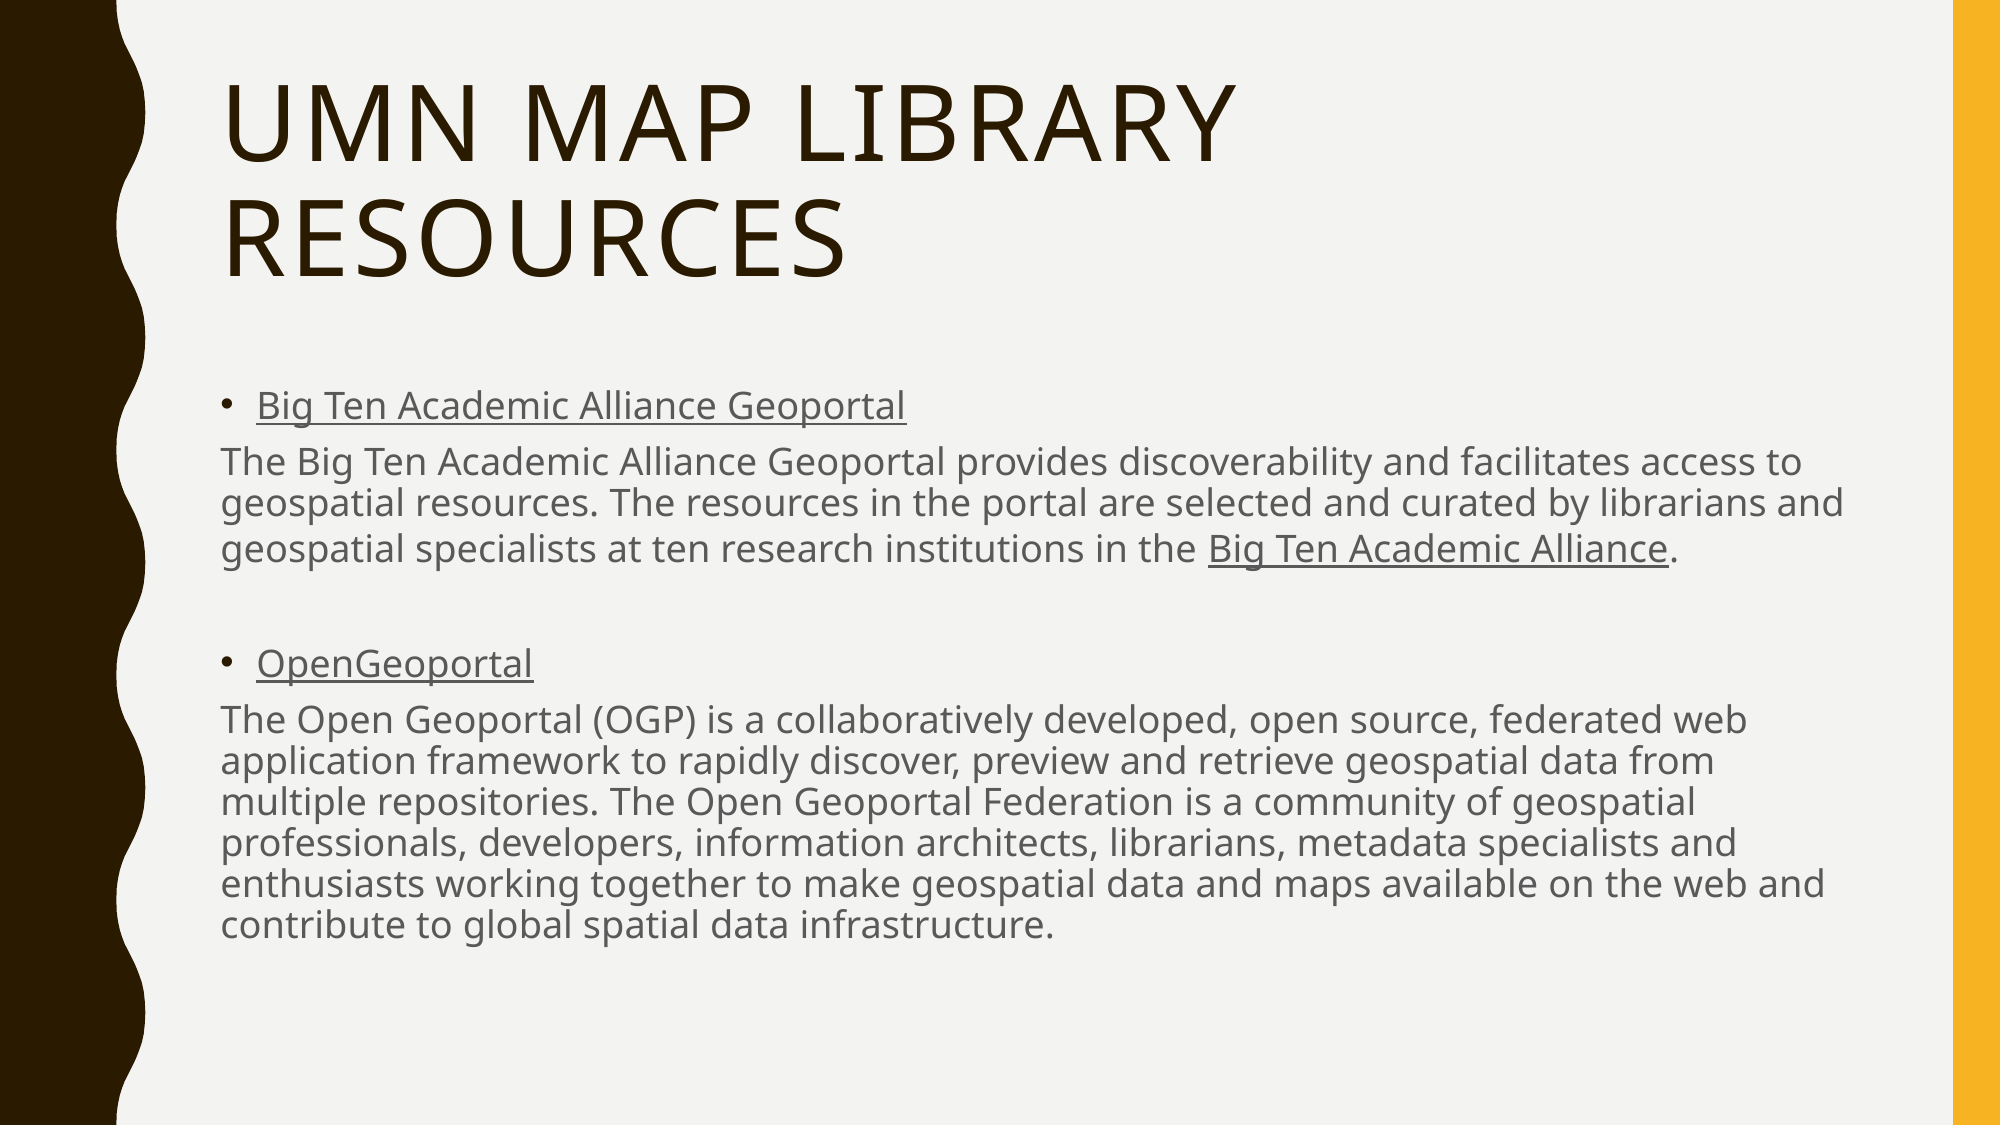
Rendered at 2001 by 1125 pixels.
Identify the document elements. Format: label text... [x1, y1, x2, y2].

list Big Ten Academic Alliance Geoportal The Big Ten Academic Alliance Geoportal provides discoverability and facilitates access to geospatial resources. The resources in the portal are selected and curated by librarians and geospatial specialists at ten research institutions in the Big Ten Academic Alliance. OpenGeoportal The Open Geoportal (OGP) is a collaboratively developed, open source, federated web application framework to rapidly discover, preview and retrieve geospatial data from multiple repositories. The Open Geoportal Federation is a community of geospatial professionals, developers, information architects, librarians, metadata specialists and enthusiasts working together to make geospatial data and maps available on the web and contribute to global spatial data infrastructure. [205, 375, 1876, 965]
title UMN Map Library Resources [205, 62, 1876, 308]
